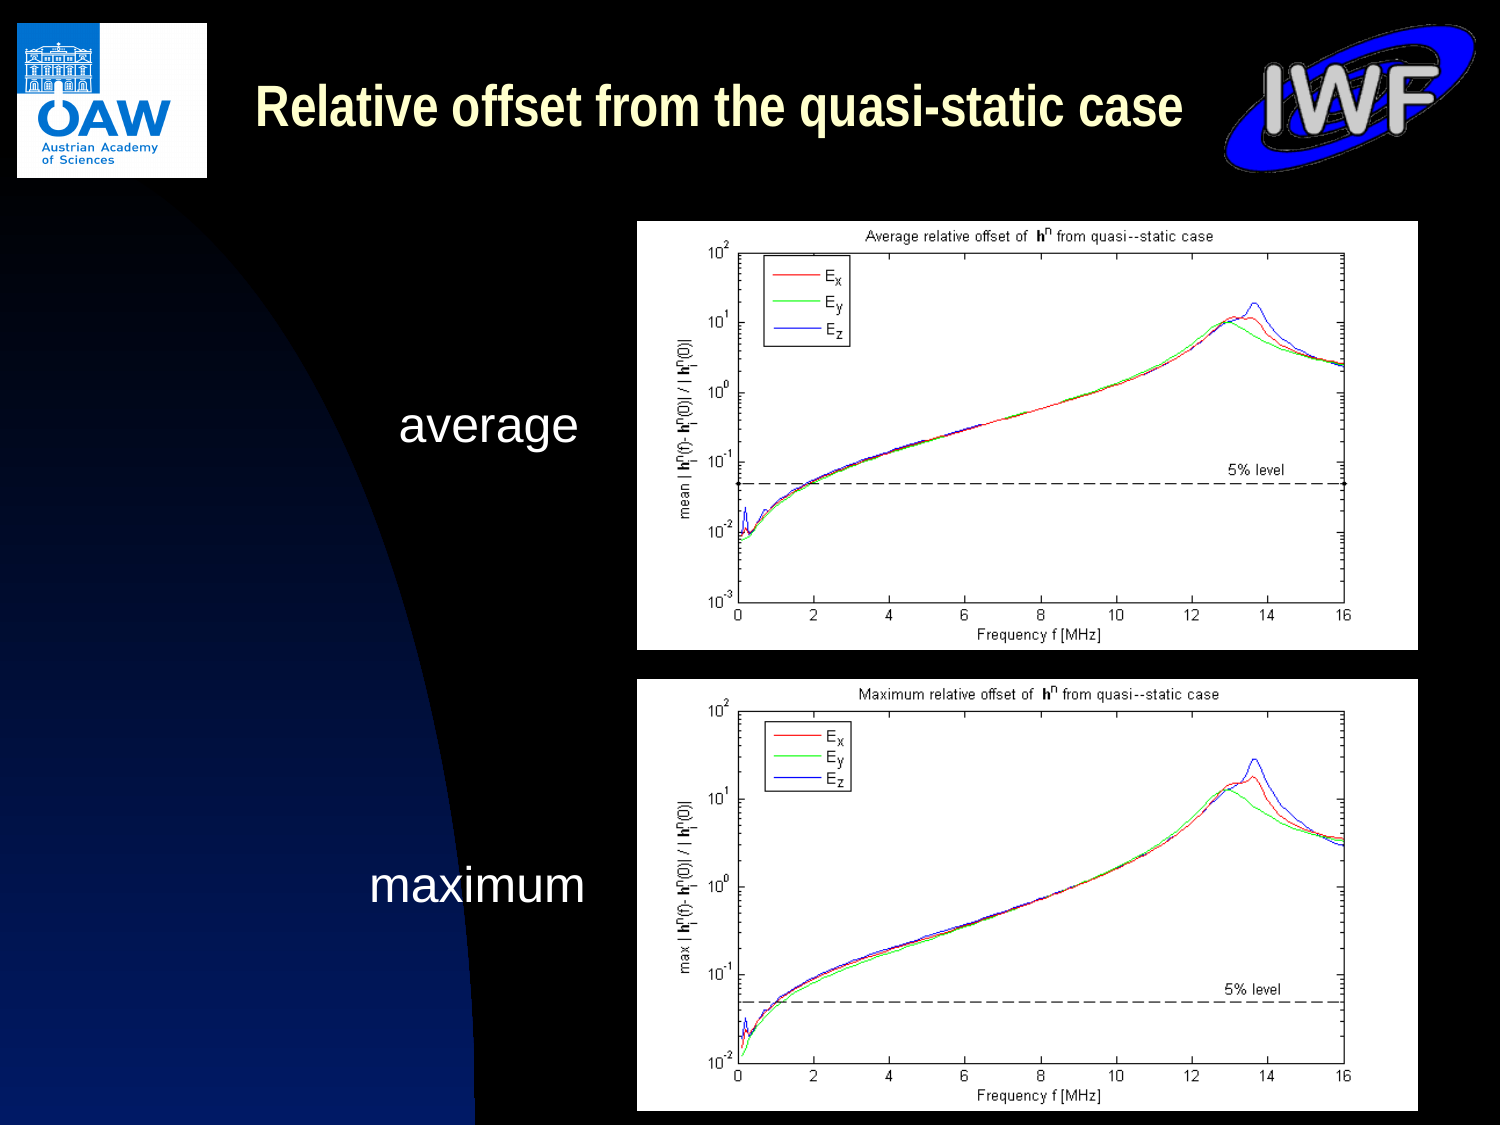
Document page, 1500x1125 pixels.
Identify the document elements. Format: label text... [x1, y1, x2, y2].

picture [637, 221, 1418, 650]
title Relative offset from the quasi-static case [229, 19, 1211, 207]
text_box maximum [354, 850, 621, 921]
picture [17, 23, 207, 178]
picture [637, 679, 1418, 1111]
picture [1224, 24, 1476, 173]
text_box average [383, 389, 609, 461]
